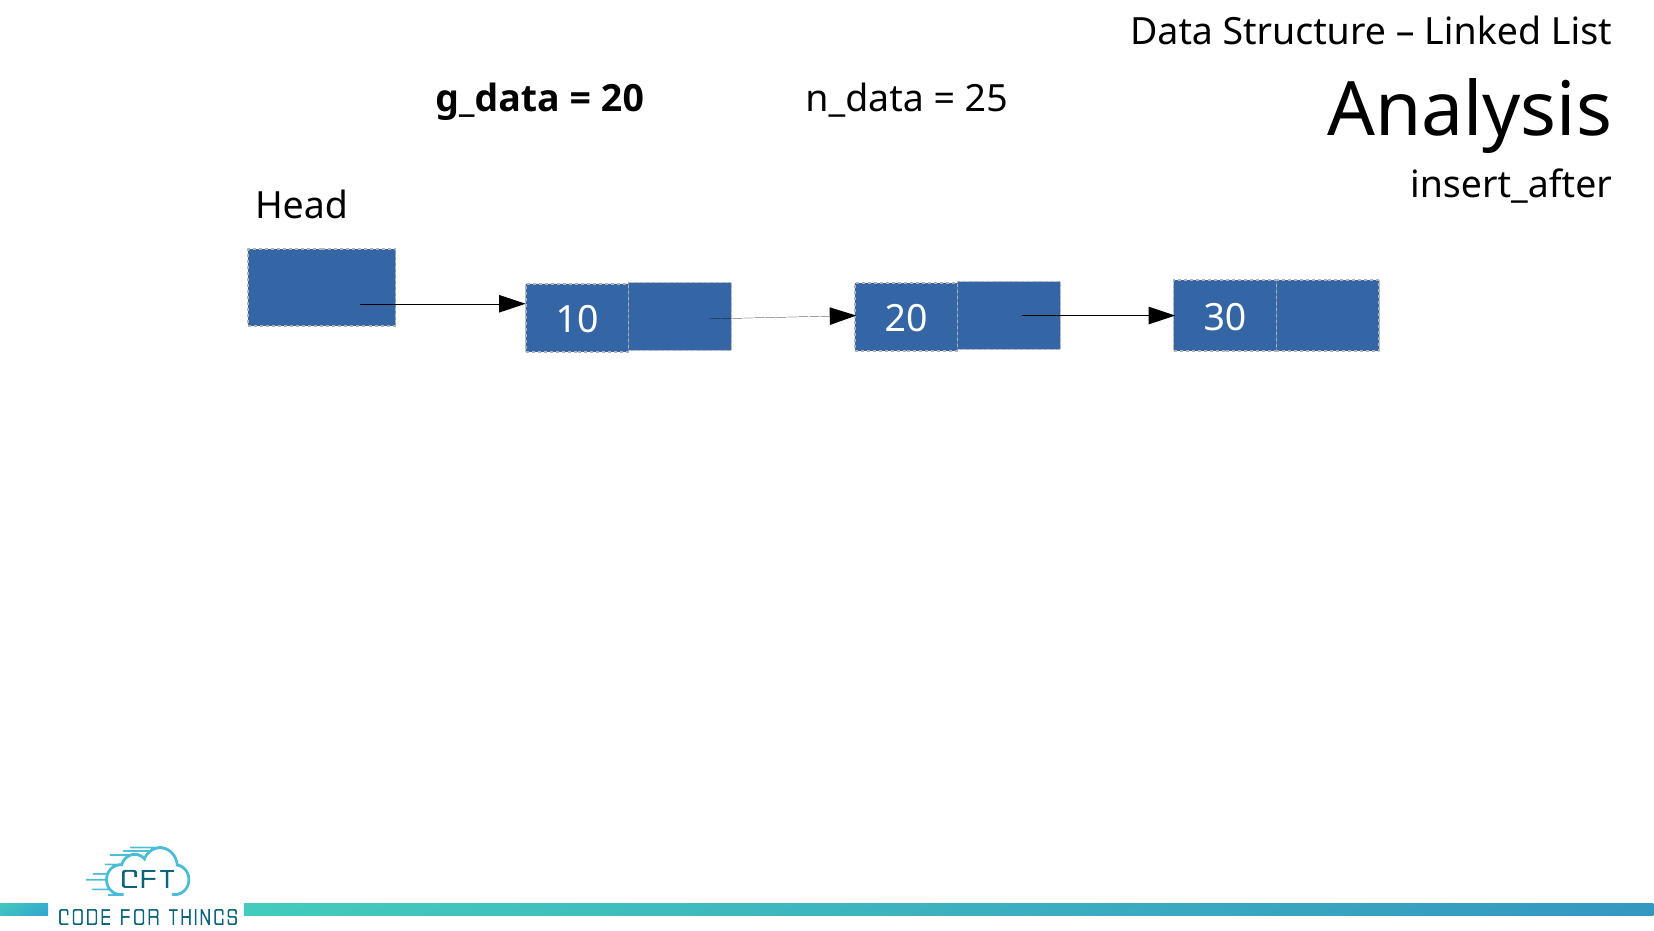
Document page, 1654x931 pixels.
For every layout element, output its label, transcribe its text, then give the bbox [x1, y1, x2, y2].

text_box g_data = 20 [420, 64, 790, 135]
text_box [957, 281, 1061, 350]
title Data Structure – Linked List Analysis insert_after [1093, 0, 1613, 216]
text_box 30 [1173, 280, 1277, 351]
text_box n_data = 25 [790, 64, 1075, 135]
text_box [1277, 280, 1380, 351]
text_box Head [240, 171, 407, 251]
text_box [248, 251, 396, 326]
text_box 20 [854, 283, 958, 351]
text_box [628, 282, 732, 351]
text_box 10 [525, 283, 629, 352]
picture [59, 846, 237, 925]
